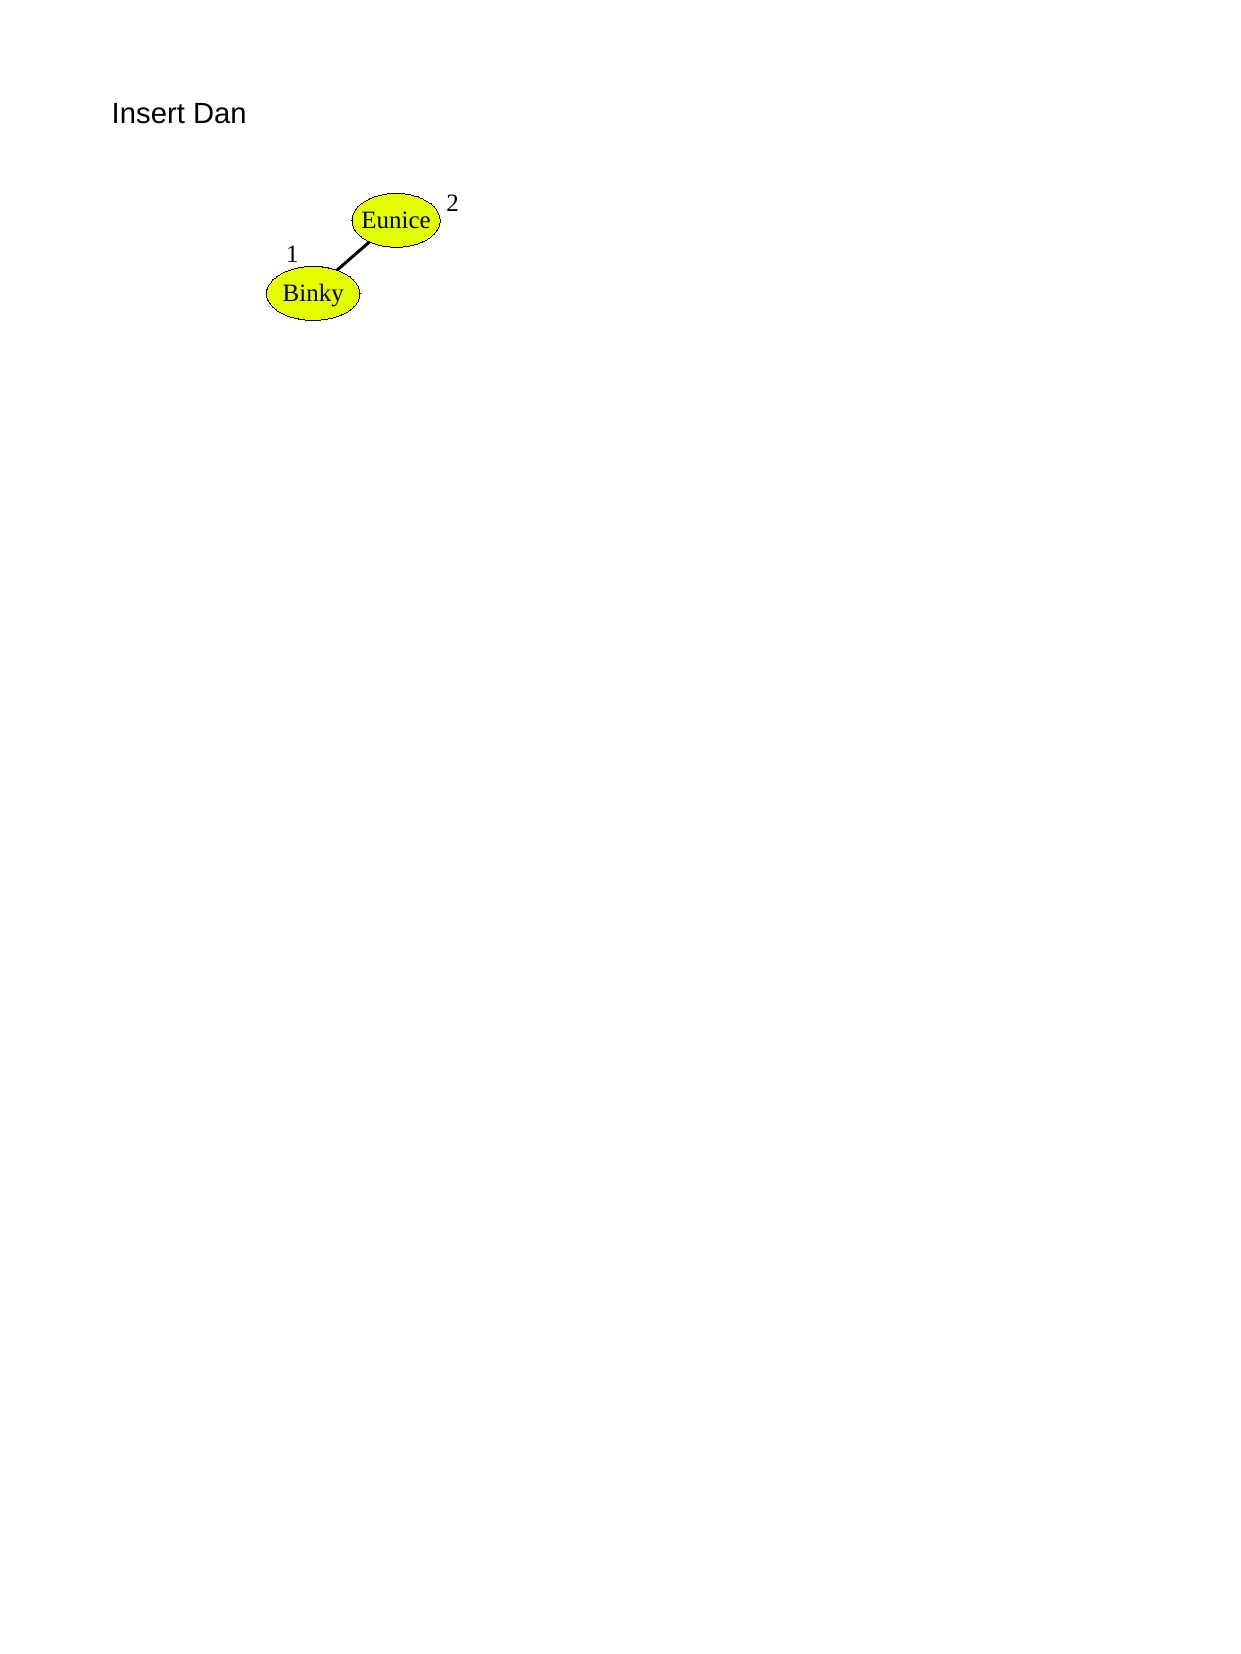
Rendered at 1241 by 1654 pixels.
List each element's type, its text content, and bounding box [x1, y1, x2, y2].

text_box 2 [431, 182, 474, 223]
text_box 1 [271, 232, 314, 273]
text_box Eunice [351, 193, 440, 248]
text_box Binky [266, 266, 361, 321]
text_box Insert Dan [96, 90, 262, 138]
